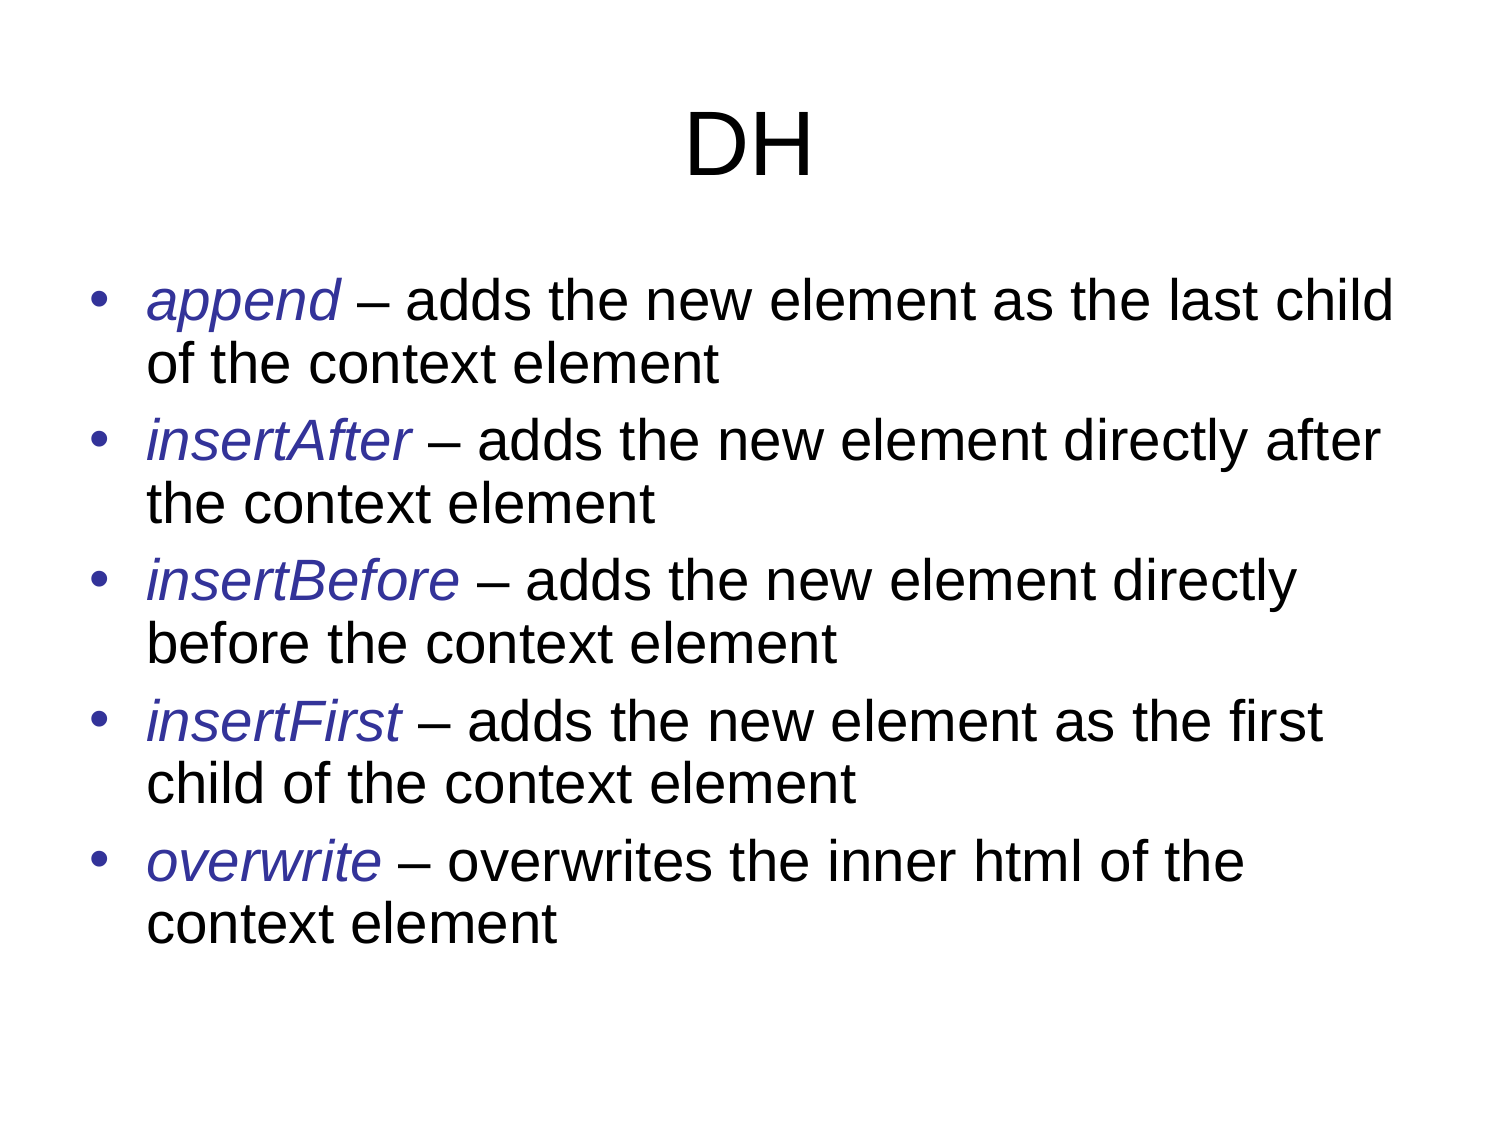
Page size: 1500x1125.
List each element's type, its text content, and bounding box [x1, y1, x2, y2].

title DH [75, 45, 1426, 233]
list append – adds the new element as the last child of the context element insertAfter – adds the new element directly after the context element insertBefore – adds the new element directly before the context element insertFirst – adds the new element as the first child of the context element overwrite – overwrites the inner html of the context element [75, 262, 1426, 1046]
